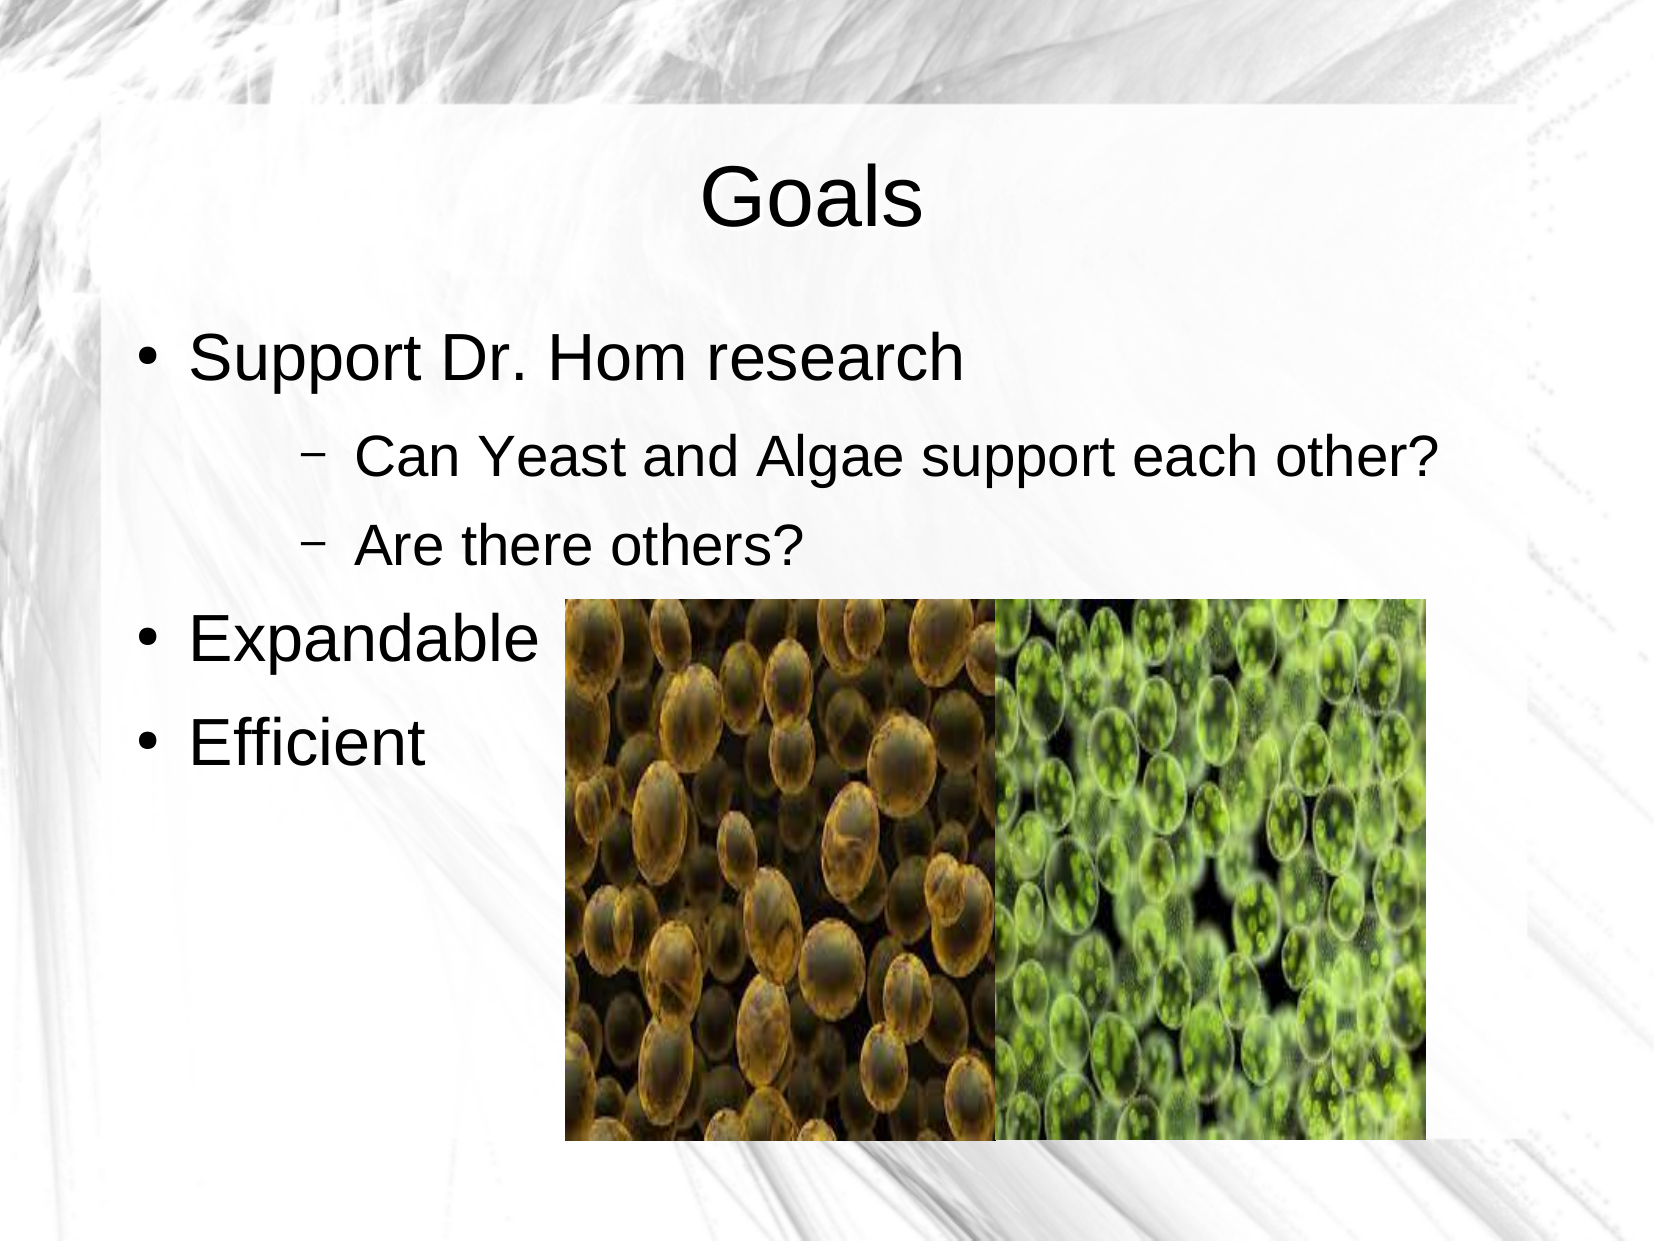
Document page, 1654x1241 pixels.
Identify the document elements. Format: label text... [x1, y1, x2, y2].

picture [0, 0, 1654, 1241]
title Goals [118, 112, 1506, 281]
list Support Dr. Hom research Can Yeast and Algae support each other? Are there others? Expandable Efficient [118, 319, 1571, 1024]
